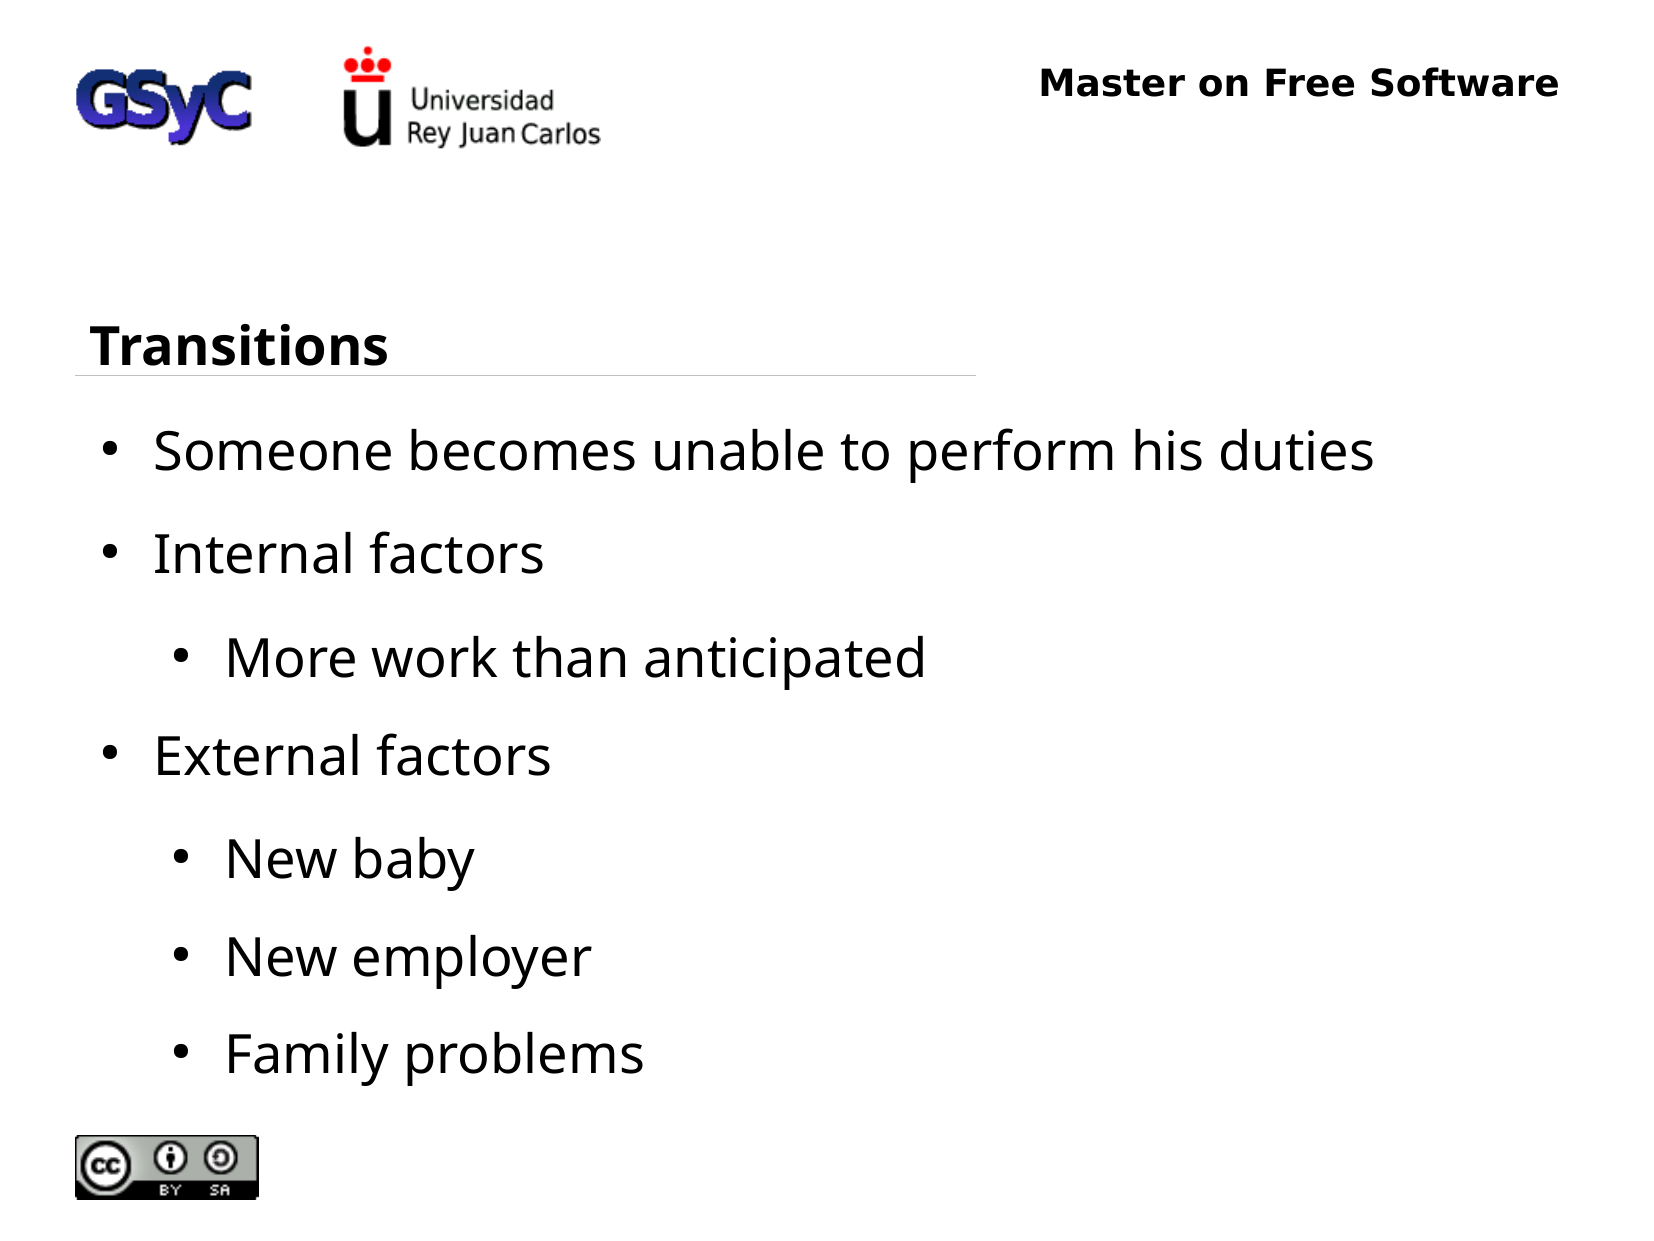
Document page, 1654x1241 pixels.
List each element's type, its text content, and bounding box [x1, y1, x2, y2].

list Someone becomes unable to perform his duties Internal factors More work than anticipated External factors New baby New employer Family problems [82, 412, 1571, 1109]
picture [75, 46, 601, 150]
text_box Transitions [75, 300, 1538, 381]
text_box [75, 412, 1576, 1163]
picture [75, 1163, 259, 1200]
